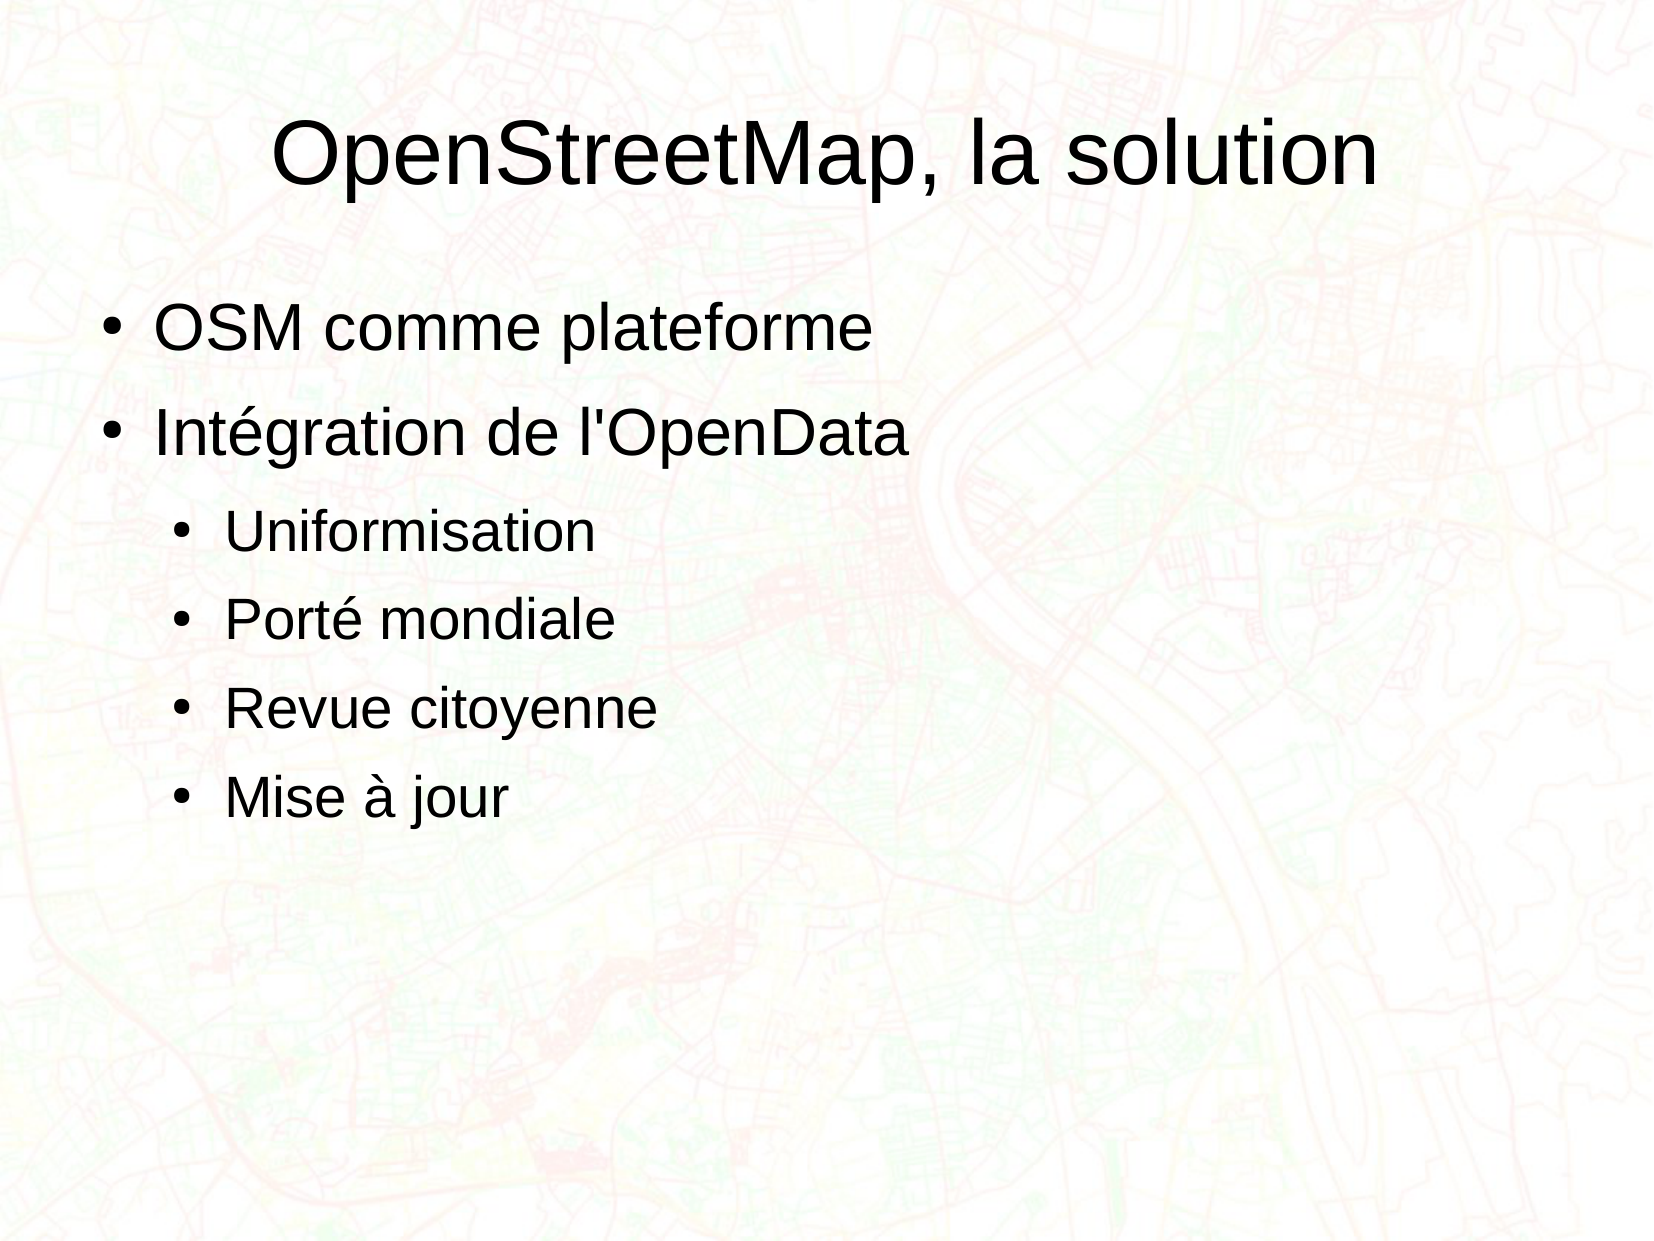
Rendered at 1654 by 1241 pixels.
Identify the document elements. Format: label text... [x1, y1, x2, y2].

list OSM comme plateforme Intégration de l'OpenData Uniformisation Porté mondiale Revue citoyenne Mise à jour [82, 290, 1571, 1010]
picture [0, 0, 1654, 1241]
title OpenStreetMap, la solution [82, 49, 1571, 257]
